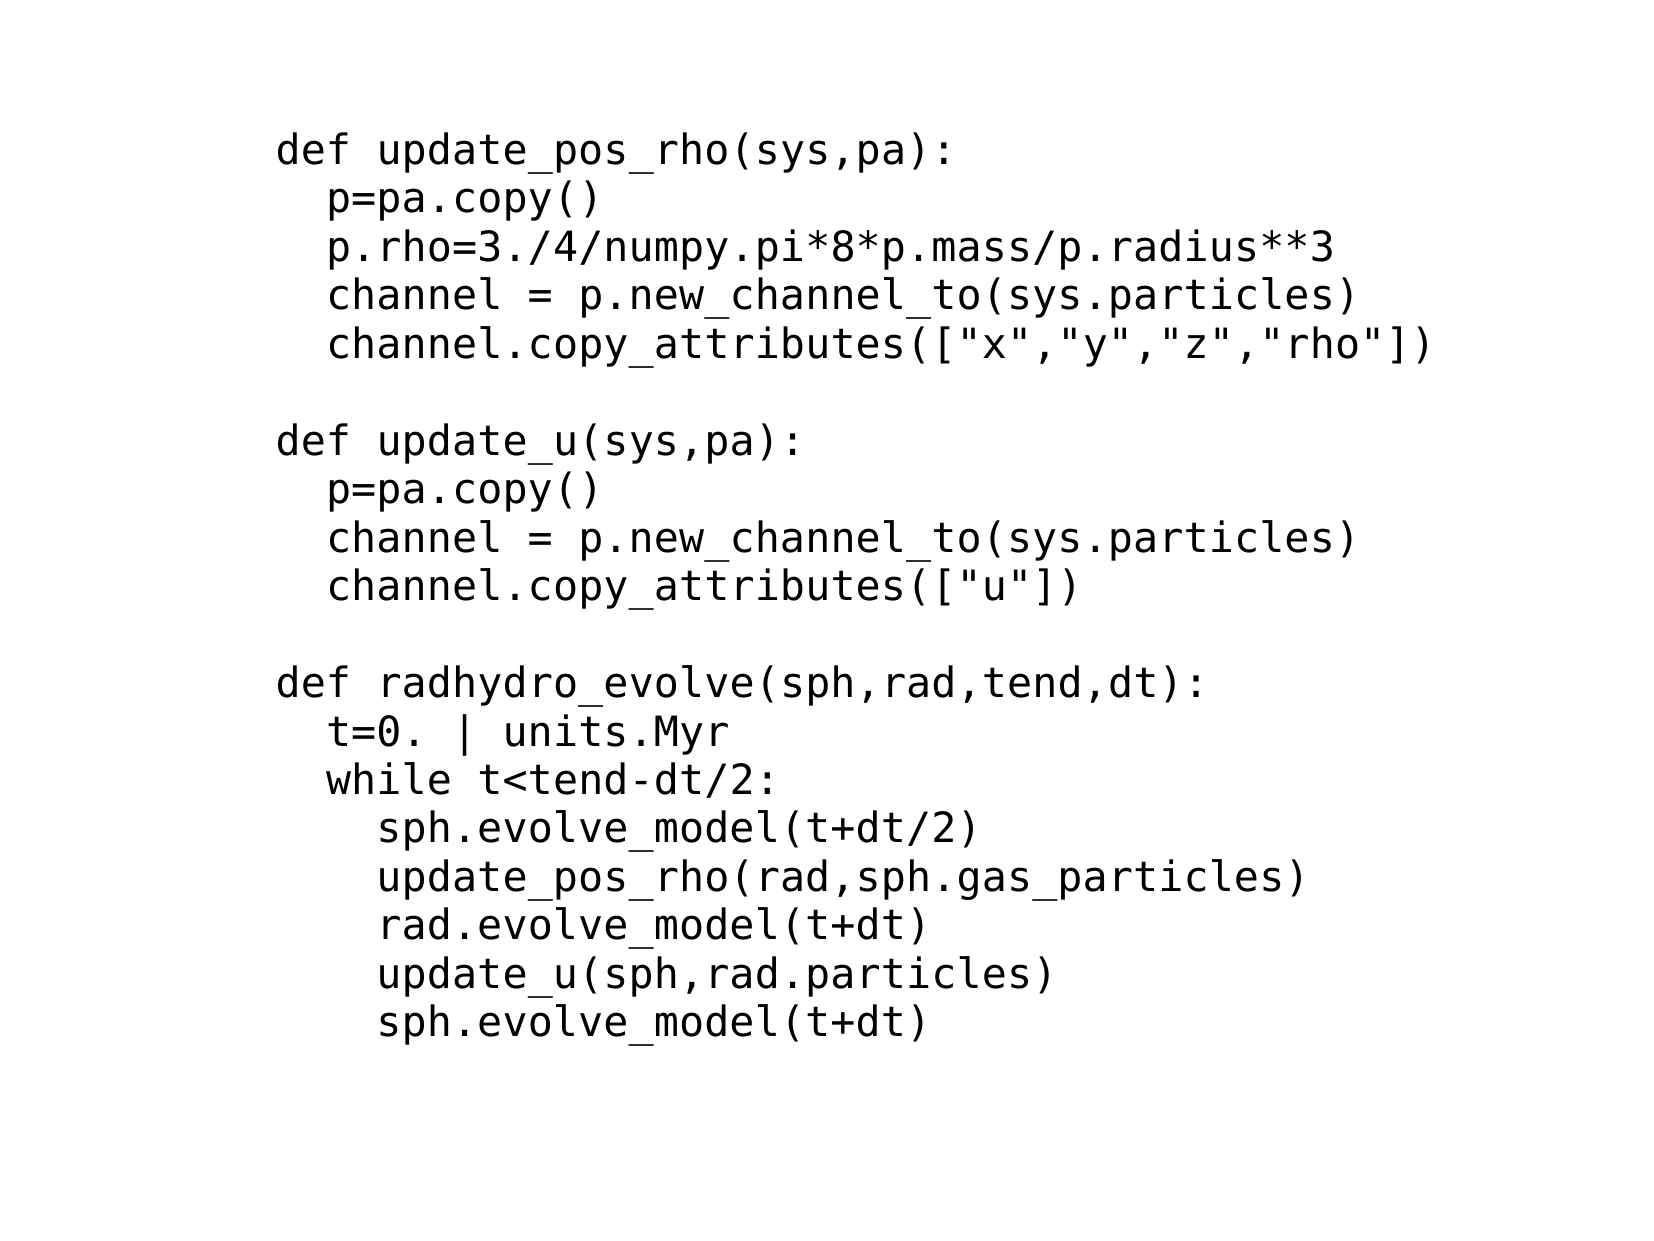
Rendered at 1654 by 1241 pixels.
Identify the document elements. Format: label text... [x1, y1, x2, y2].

text_box def update_pos_rho(sys,pa): p=pa.copy() p.rho=3./4/numpy.pi*8*p.mass/p.radius**3 channel = p.new_channel_to(sys.particles) channel.copy_attributes(["x","y","z","rho"]) def update_u(sys,pa): p=pa.copy() channel = p.new_channel_to(sys.particles) channel.copy_attributes(["u"]) def radhydro_evolve(sph,rad,tend,dt): t=0. | units.Myr while t<tend-dt/2: sph.evolve_model(t+dt/2) update_pos_rho(rad,sph.gas_particles) rad.evolve_model(t+dt) update_u(sph,rad.particles) sph.evolve_model(t+dt) [260, 118, 1452, 1103]
